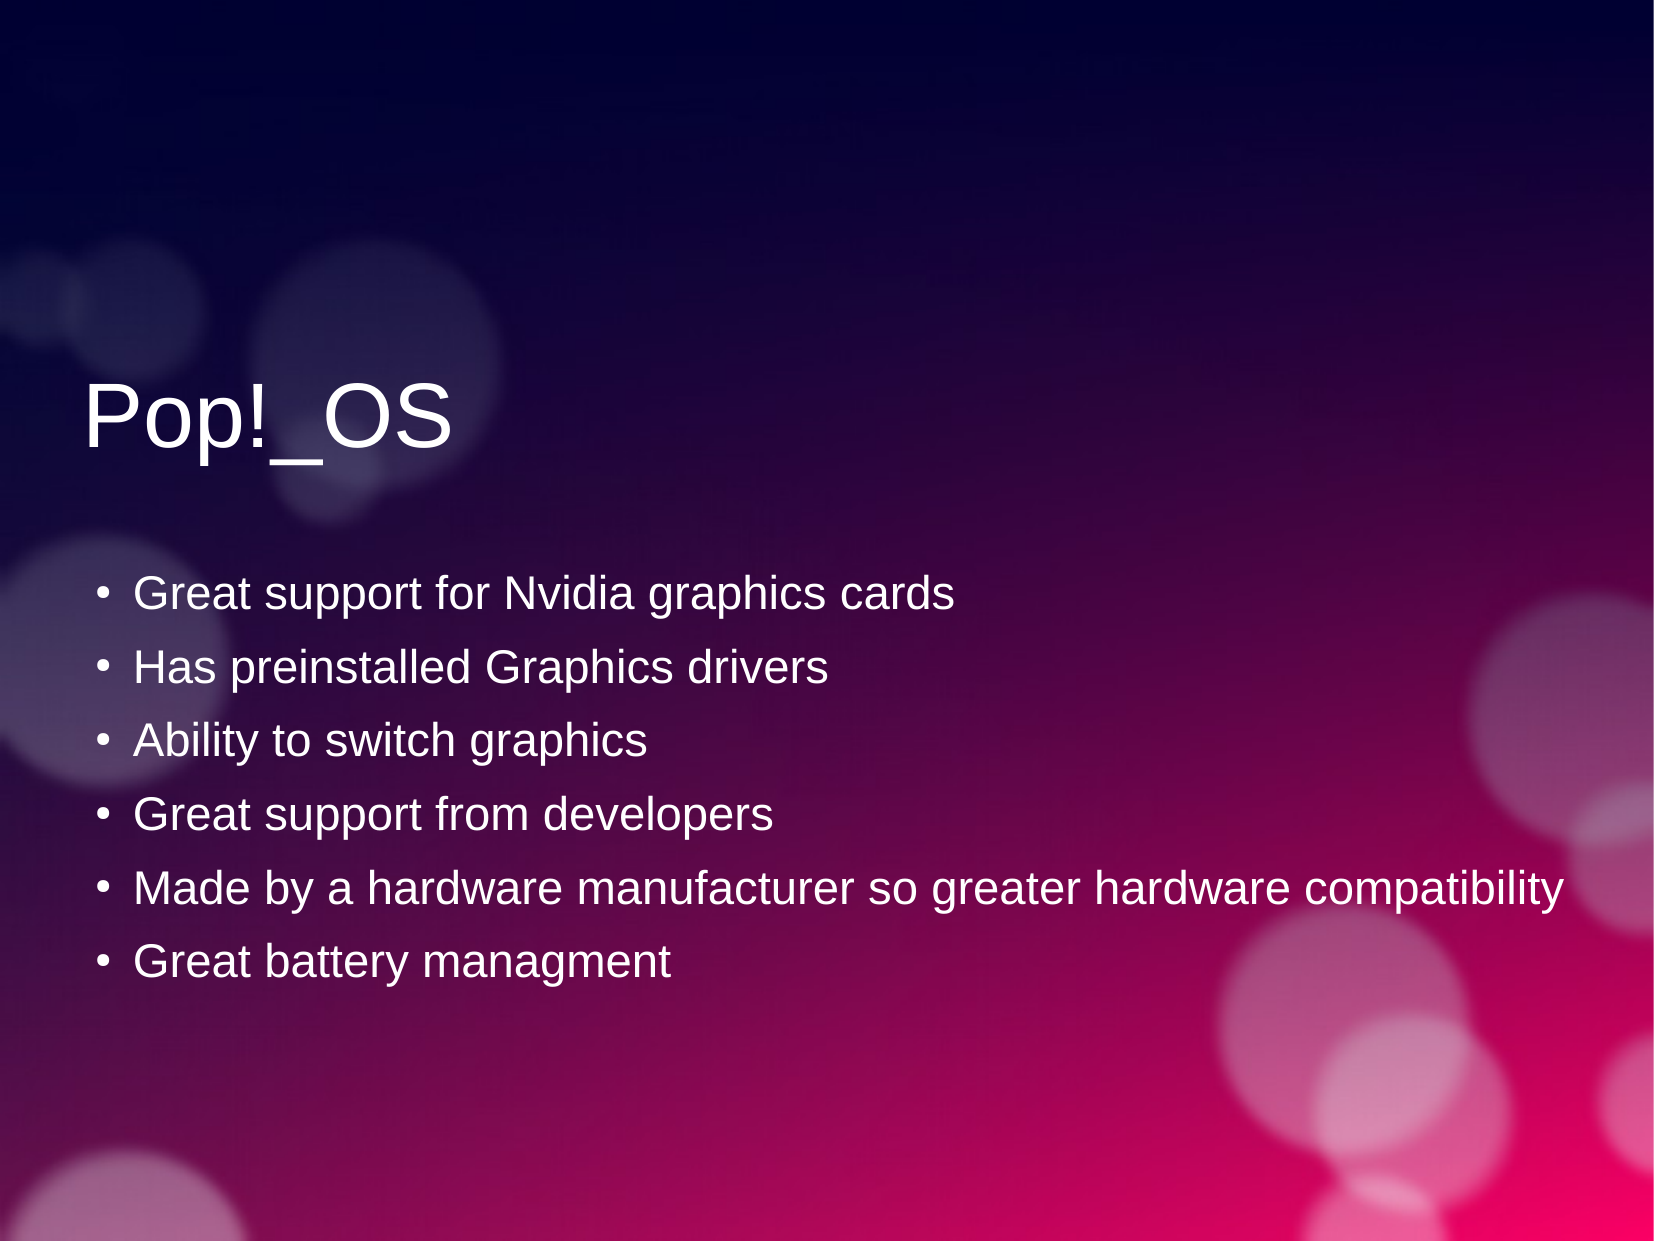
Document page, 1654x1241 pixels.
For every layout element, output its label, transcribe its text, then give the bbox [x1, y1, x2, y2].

title Pop!_OS [82, 312, 1571, 520]
list Great support for Nvidia graphics cards Has preinstalled Graphics drivers Ability to switch graphics Great support from developers Made by a hardware manufacturer so greater hardware compatibility Great battery managment [82, 566, 1571, 1010]
picture [0, 0, 1654, 1241]
